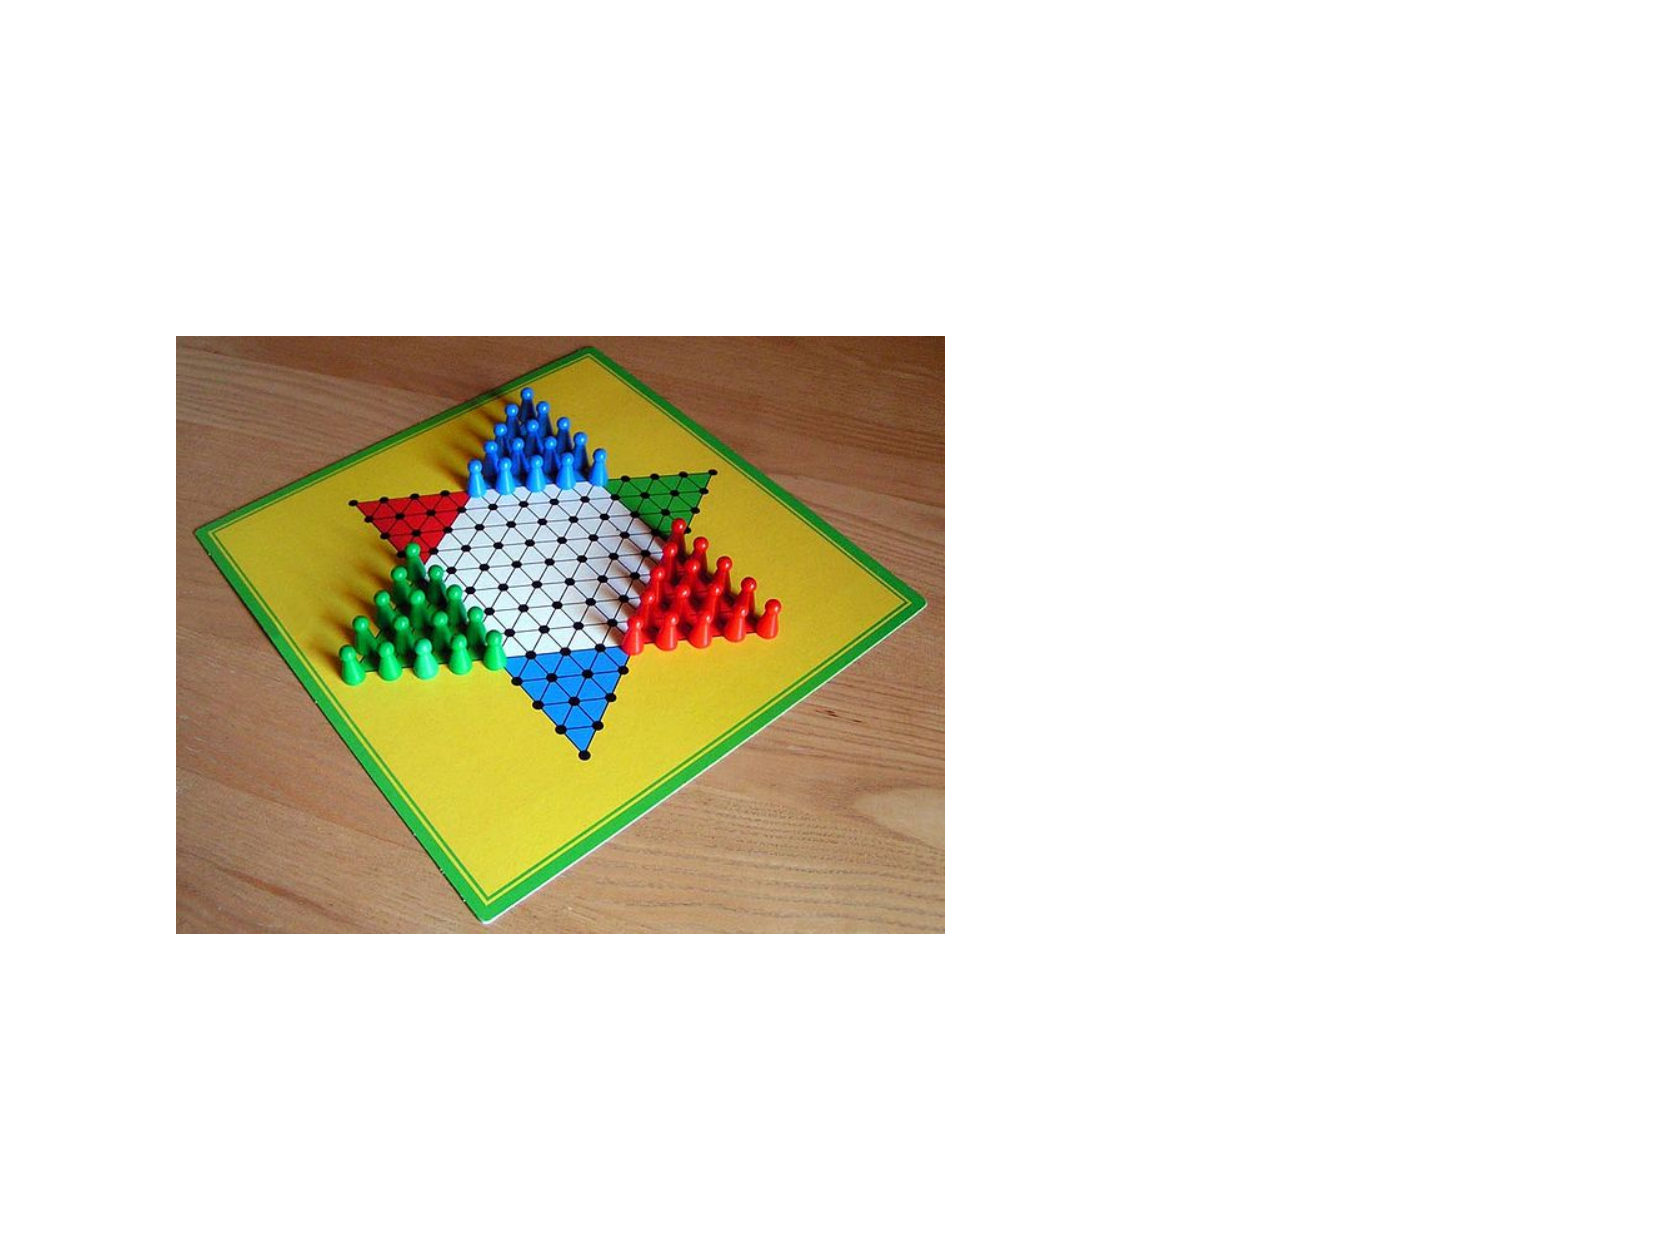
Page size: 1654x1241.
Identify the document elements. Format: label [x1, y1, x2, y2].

picture [176, 336, 945, 934]
